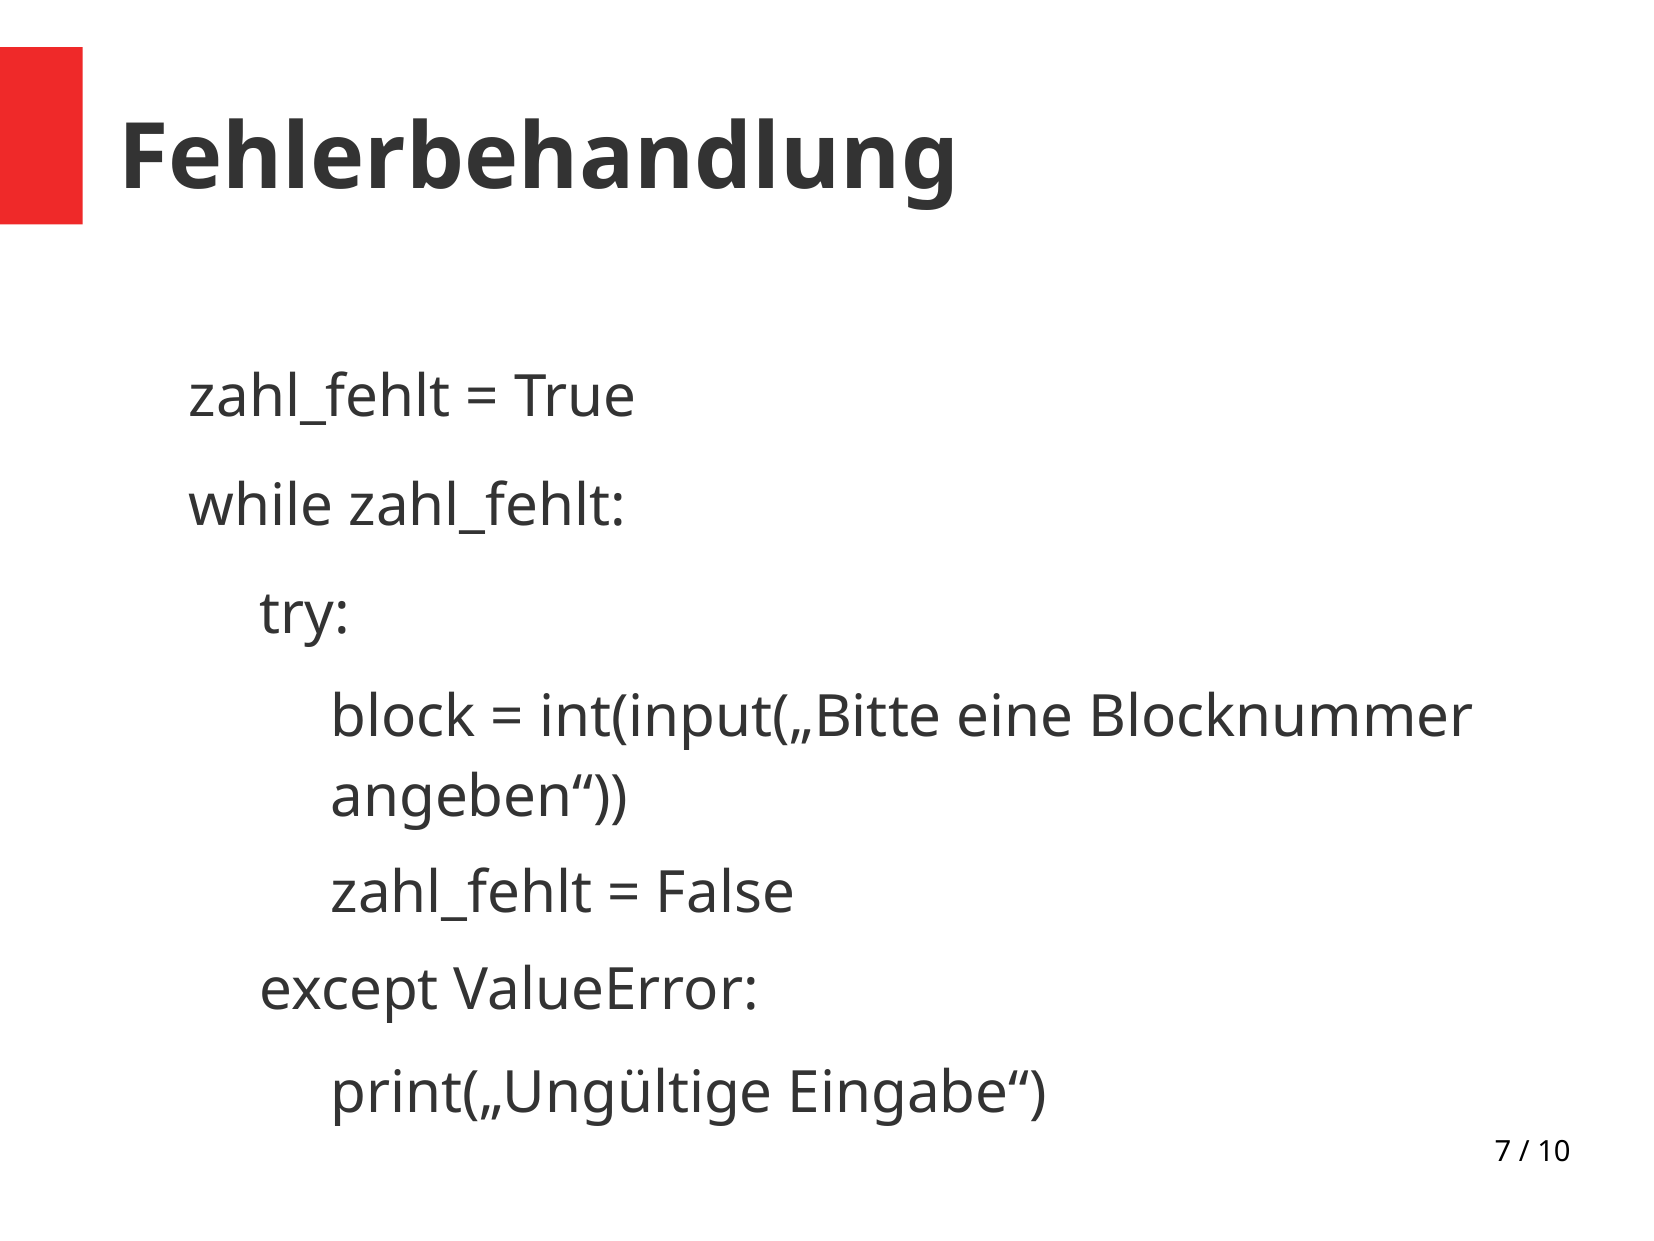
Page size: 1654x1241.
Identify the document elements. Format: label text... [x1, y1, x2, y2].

list zahl_fehlt = True while zahl_fehlt: try: block = int(input(„Bitte eine Blocknummer angeben“)) zahl_fehlt = False except ValueError: print(„Ungültige Eingabe“) [118, 354, 1536, 1074]
title Fehlerbehandlung [118, 49, 1571, 257]
